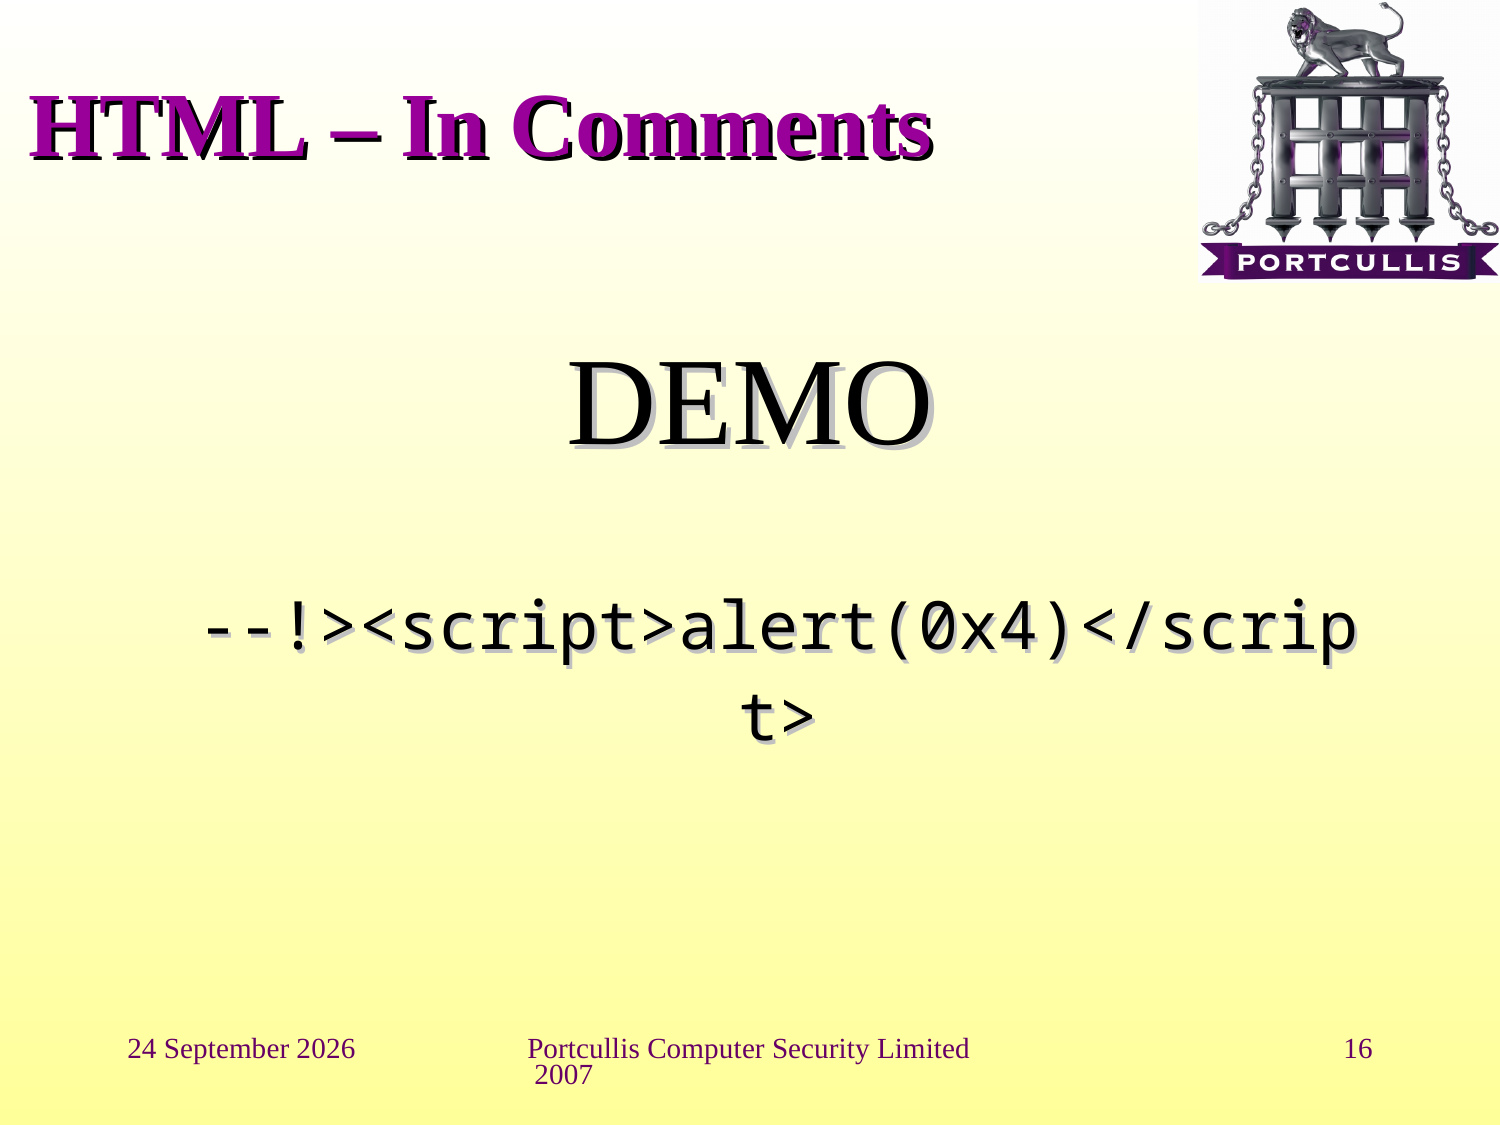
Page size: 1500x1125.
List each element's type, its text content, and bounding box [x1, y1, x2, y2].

title HTML – In Comments [0, 0, 963, 250]
picture [1198, 0, 1500, 283]
list DEMO --!><script>alert(0x4)</script> [112, 324, 1388, 1001]
